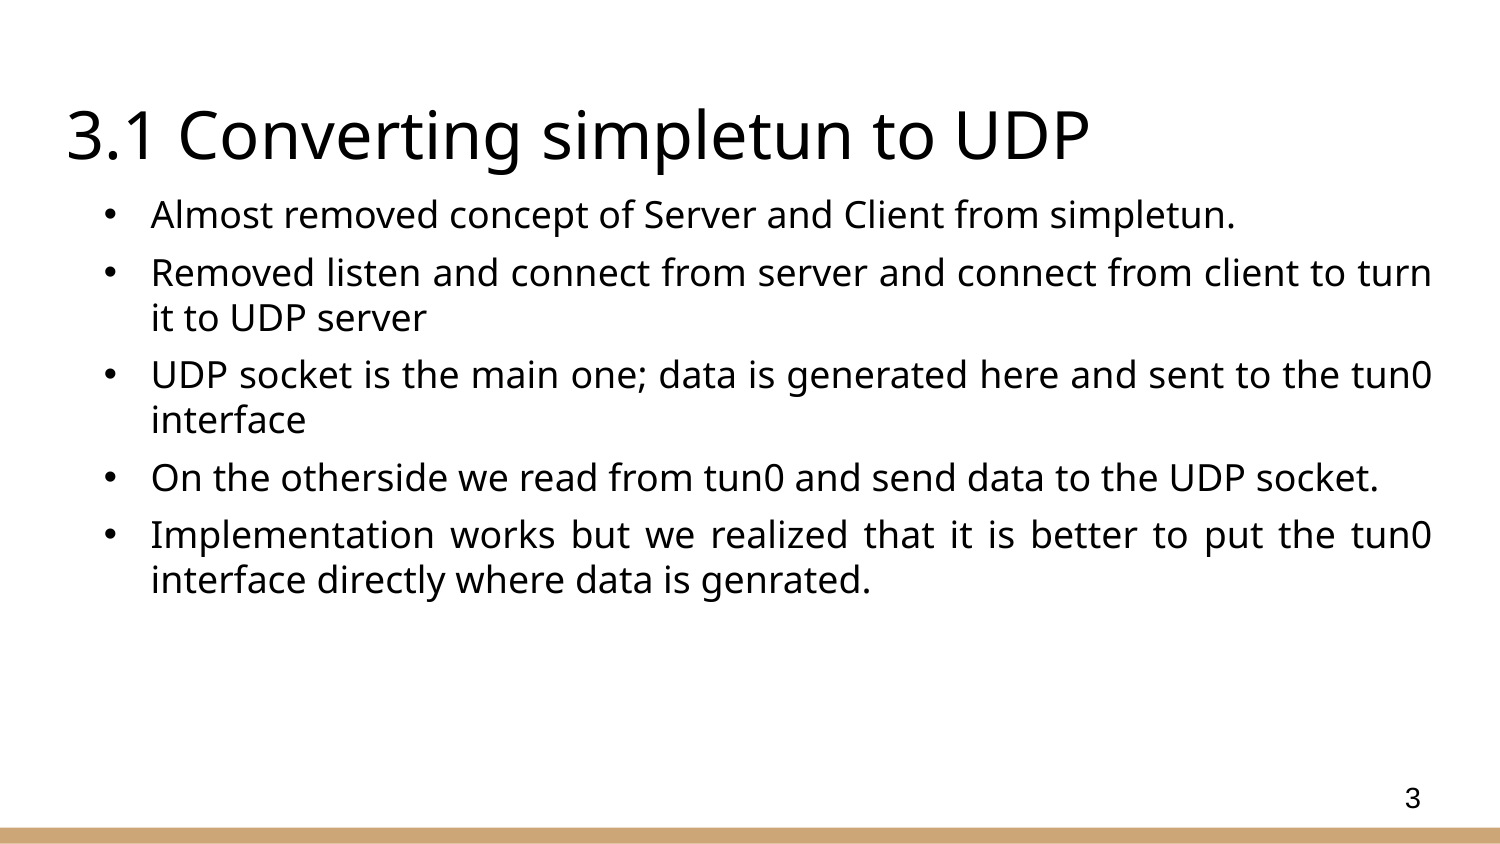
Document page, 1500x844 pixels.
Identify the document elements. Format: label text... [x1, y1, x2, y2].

list Almost removed concept of Server and Client from simpletun. Removed listen and connect from server and connect from client to turn it to UDP server UDP socket is the main one; data is generated here and sent to the tun0 interface On the otherside we read from tun0 and send data to the UDP socket. Implementation works but we realized that it is better to put the tun0 interface directly where data is genrated. [51, 176, 1449, 727]
slide_number <number> [1389, 764, 1480, 830]
title 3.1 Converting simpletun to UDP [51, 51, 1449, 176]
